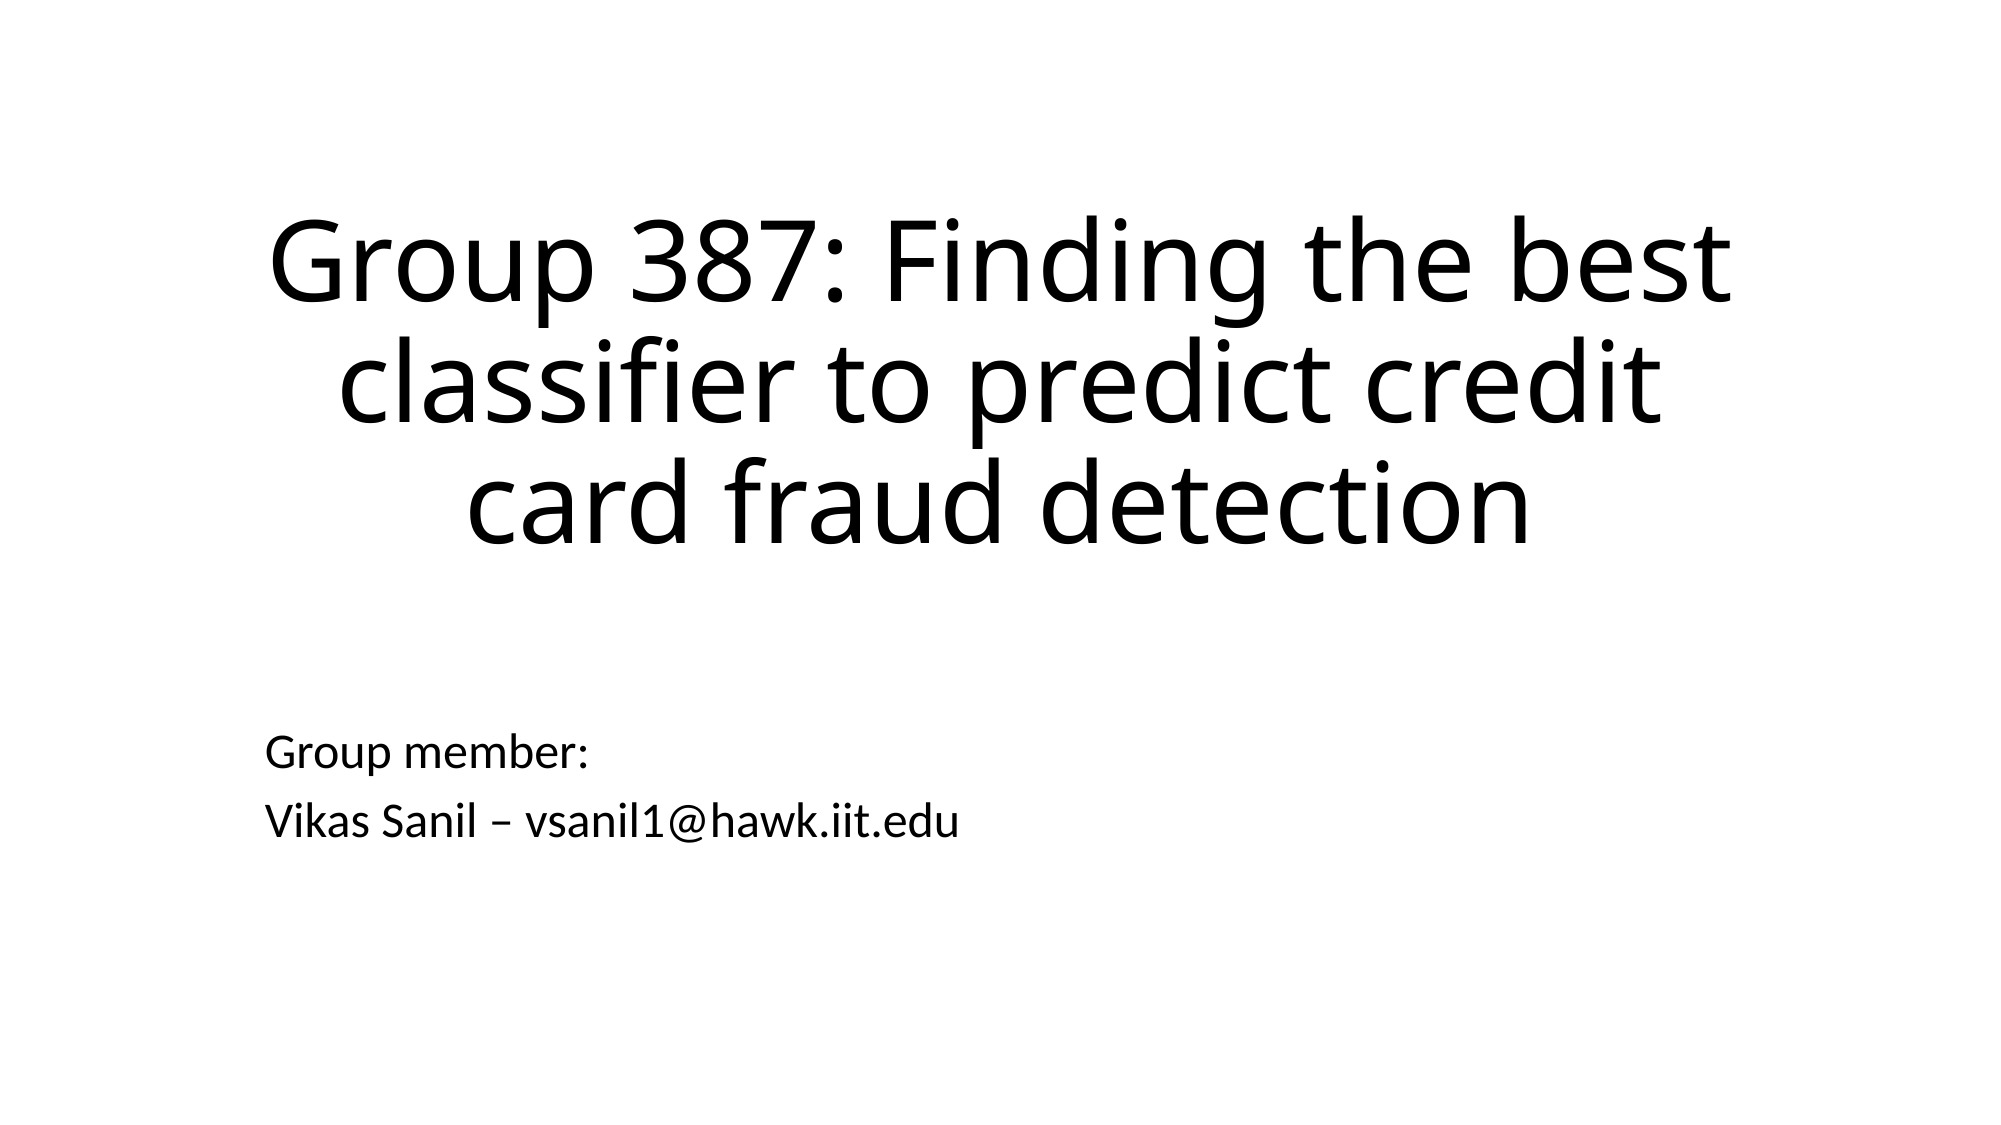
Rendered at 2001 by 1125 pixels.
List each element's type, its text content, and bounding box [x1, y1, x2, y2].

title Group 387: Finding the best classifier to predict credit card fraud detection [249, 184, 1750, 576]
subtitle Group member: Vikas Sanil – vsanil1@hawk.iit.edu [249, 722, 1689, 863]
